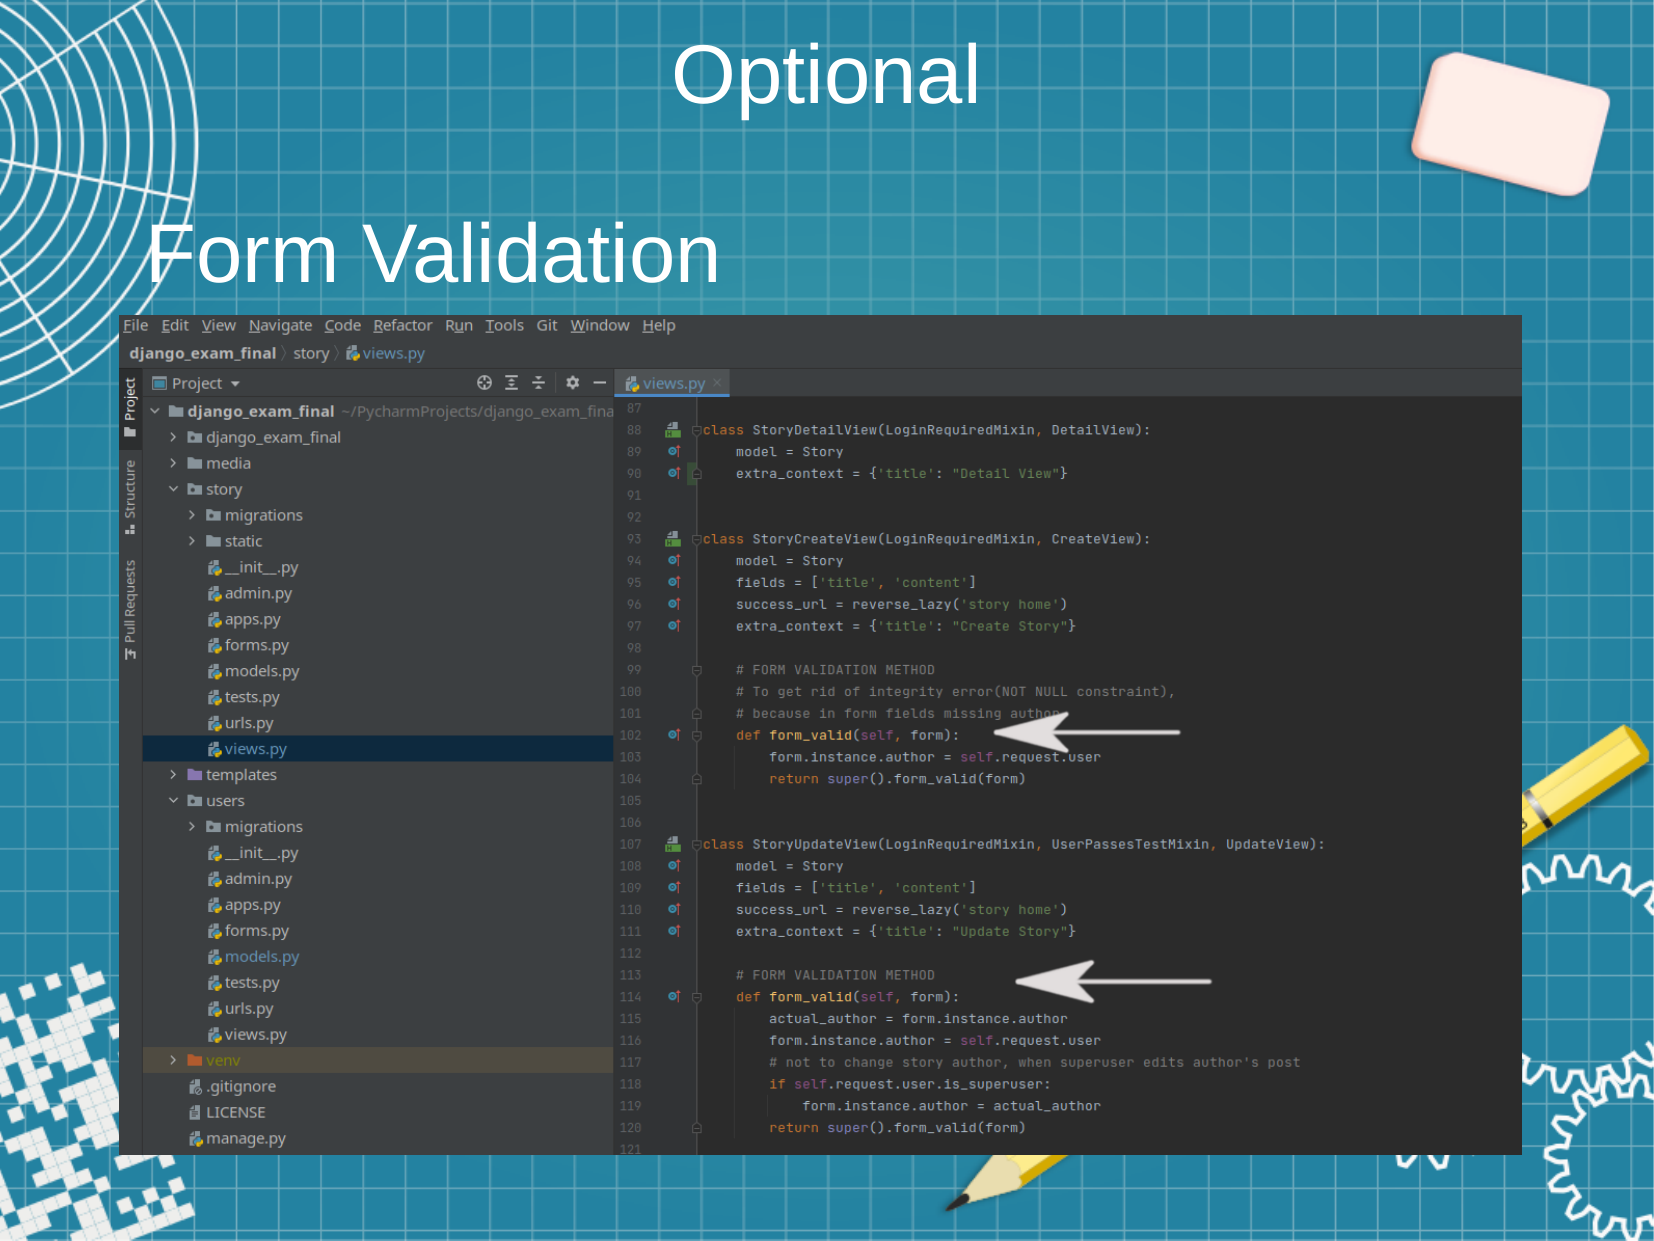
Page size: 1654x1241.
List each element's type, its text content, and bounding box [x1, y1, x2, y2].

title Optional [82, 15, 1571, 136]
list Form Validation [75, 207, 1564, 346]
picture [0, 0, 1654, 1241]
